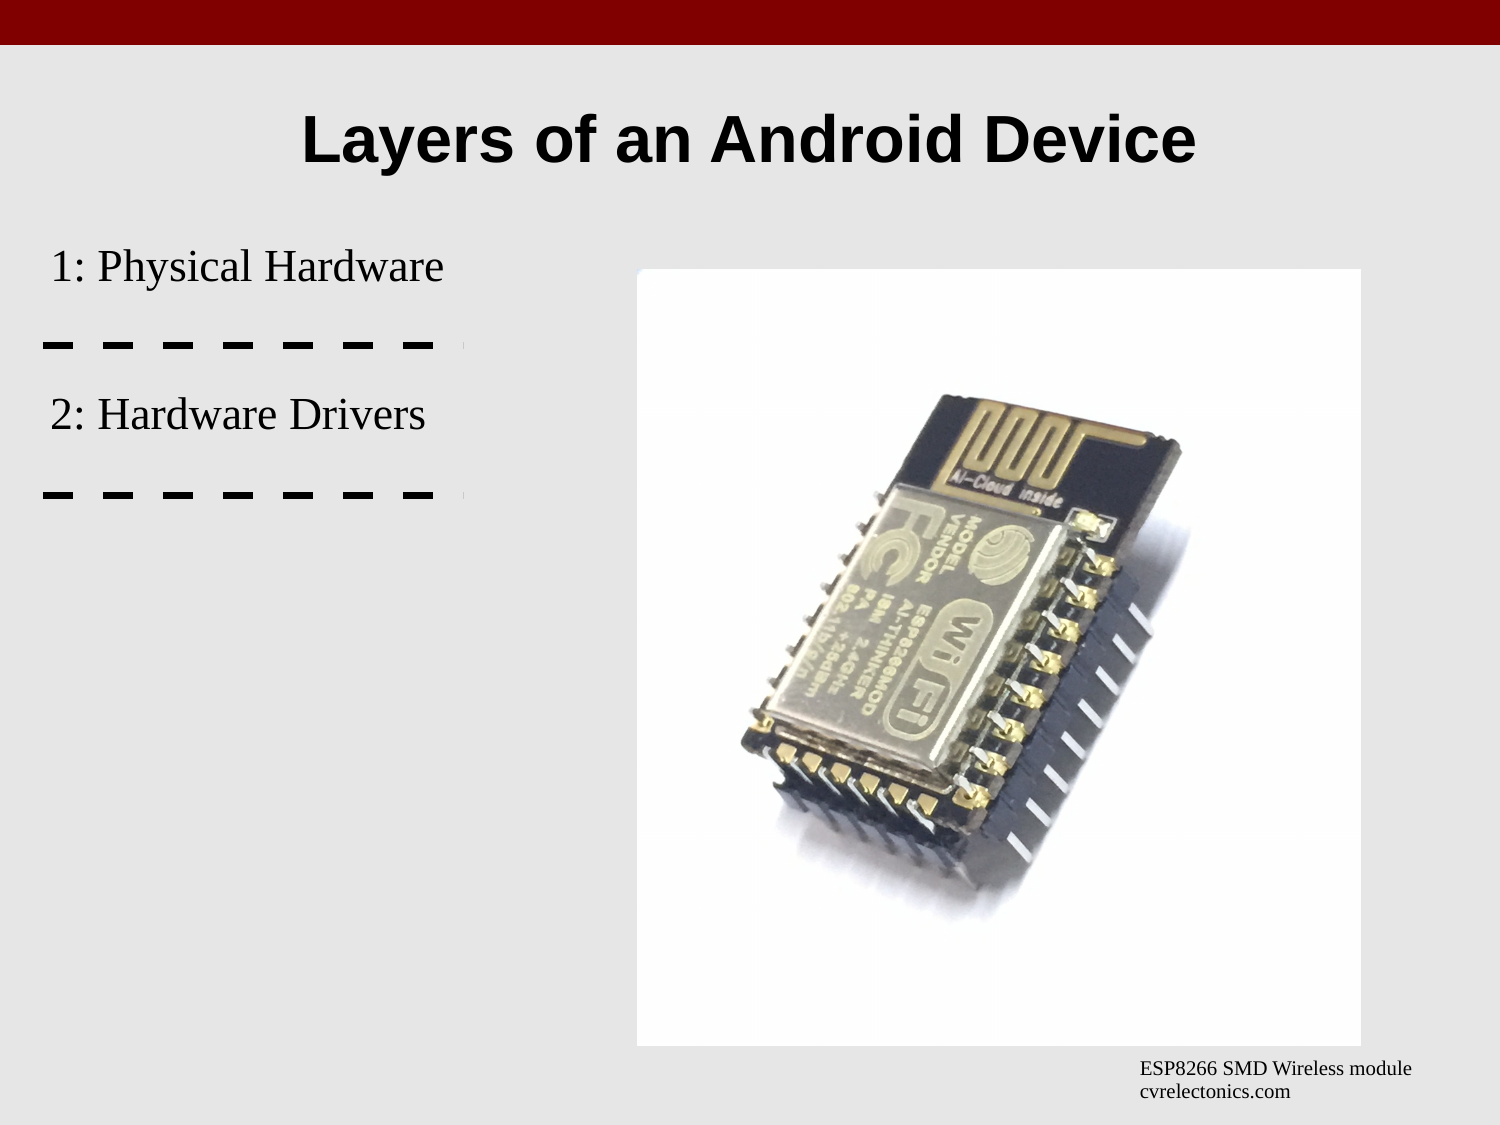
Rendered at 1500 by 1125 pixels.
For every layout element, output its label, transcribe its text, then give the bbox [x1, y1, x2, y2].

text_box ESP8266 SMD Wireless module cvrelectonics.com [1125, 1049, 1486, 1111]
picture [637, 269, 1361, 1046]
text_box 1: Physical Hardware [15, 232, 481, 300]
title Layers of an Android Device [75, 45, 1425, 234]
text_box 2: Hardware Drivers [19, 381, 457, 458]
